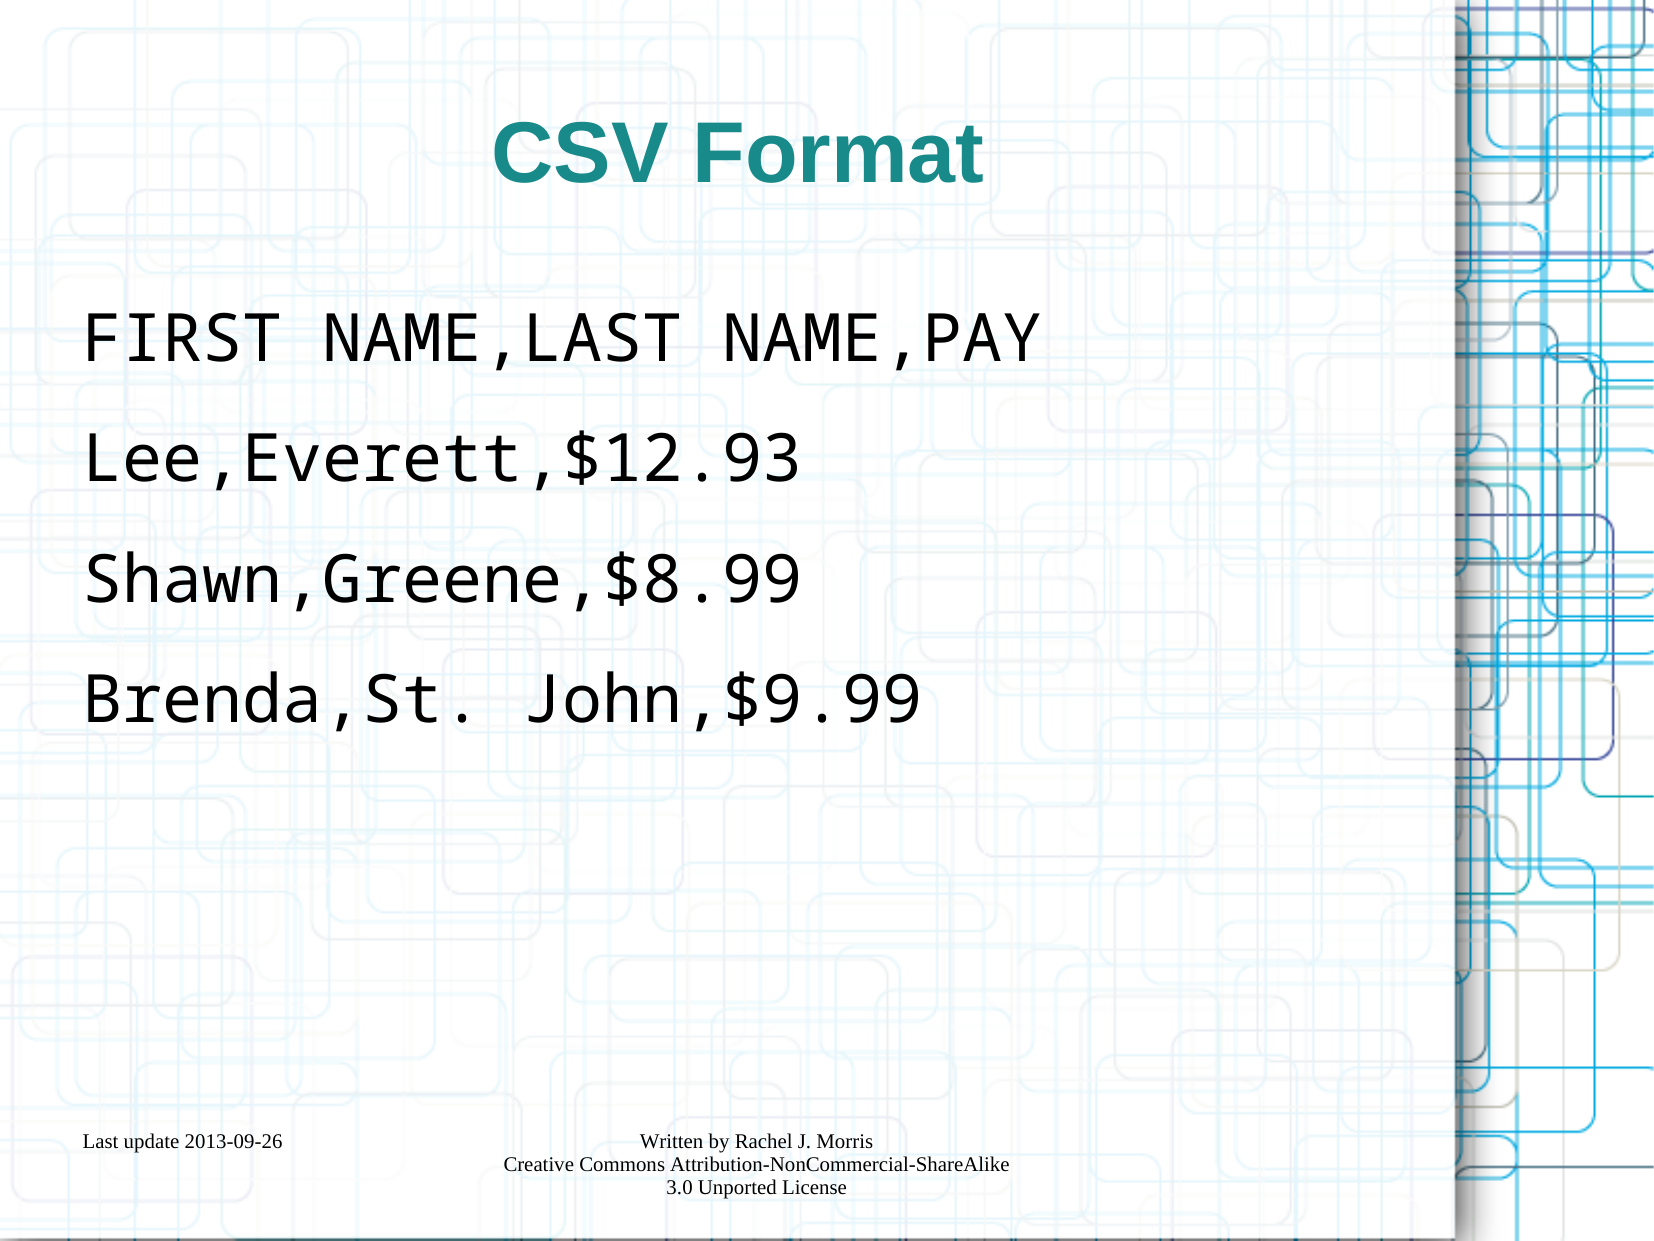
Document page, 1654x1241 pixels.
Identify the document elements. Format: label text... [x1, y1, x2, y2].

list FIRST NAME,LAST NAME,PAY Lee,Everett,$12.93 Shawn,Greene,$8.99 Brenda,St. John,$9.99 [82, 290, 1418, 1010]
title CSV Format [59, 49, 1418, 257]
picture [0, 0, 1654, 1241]
